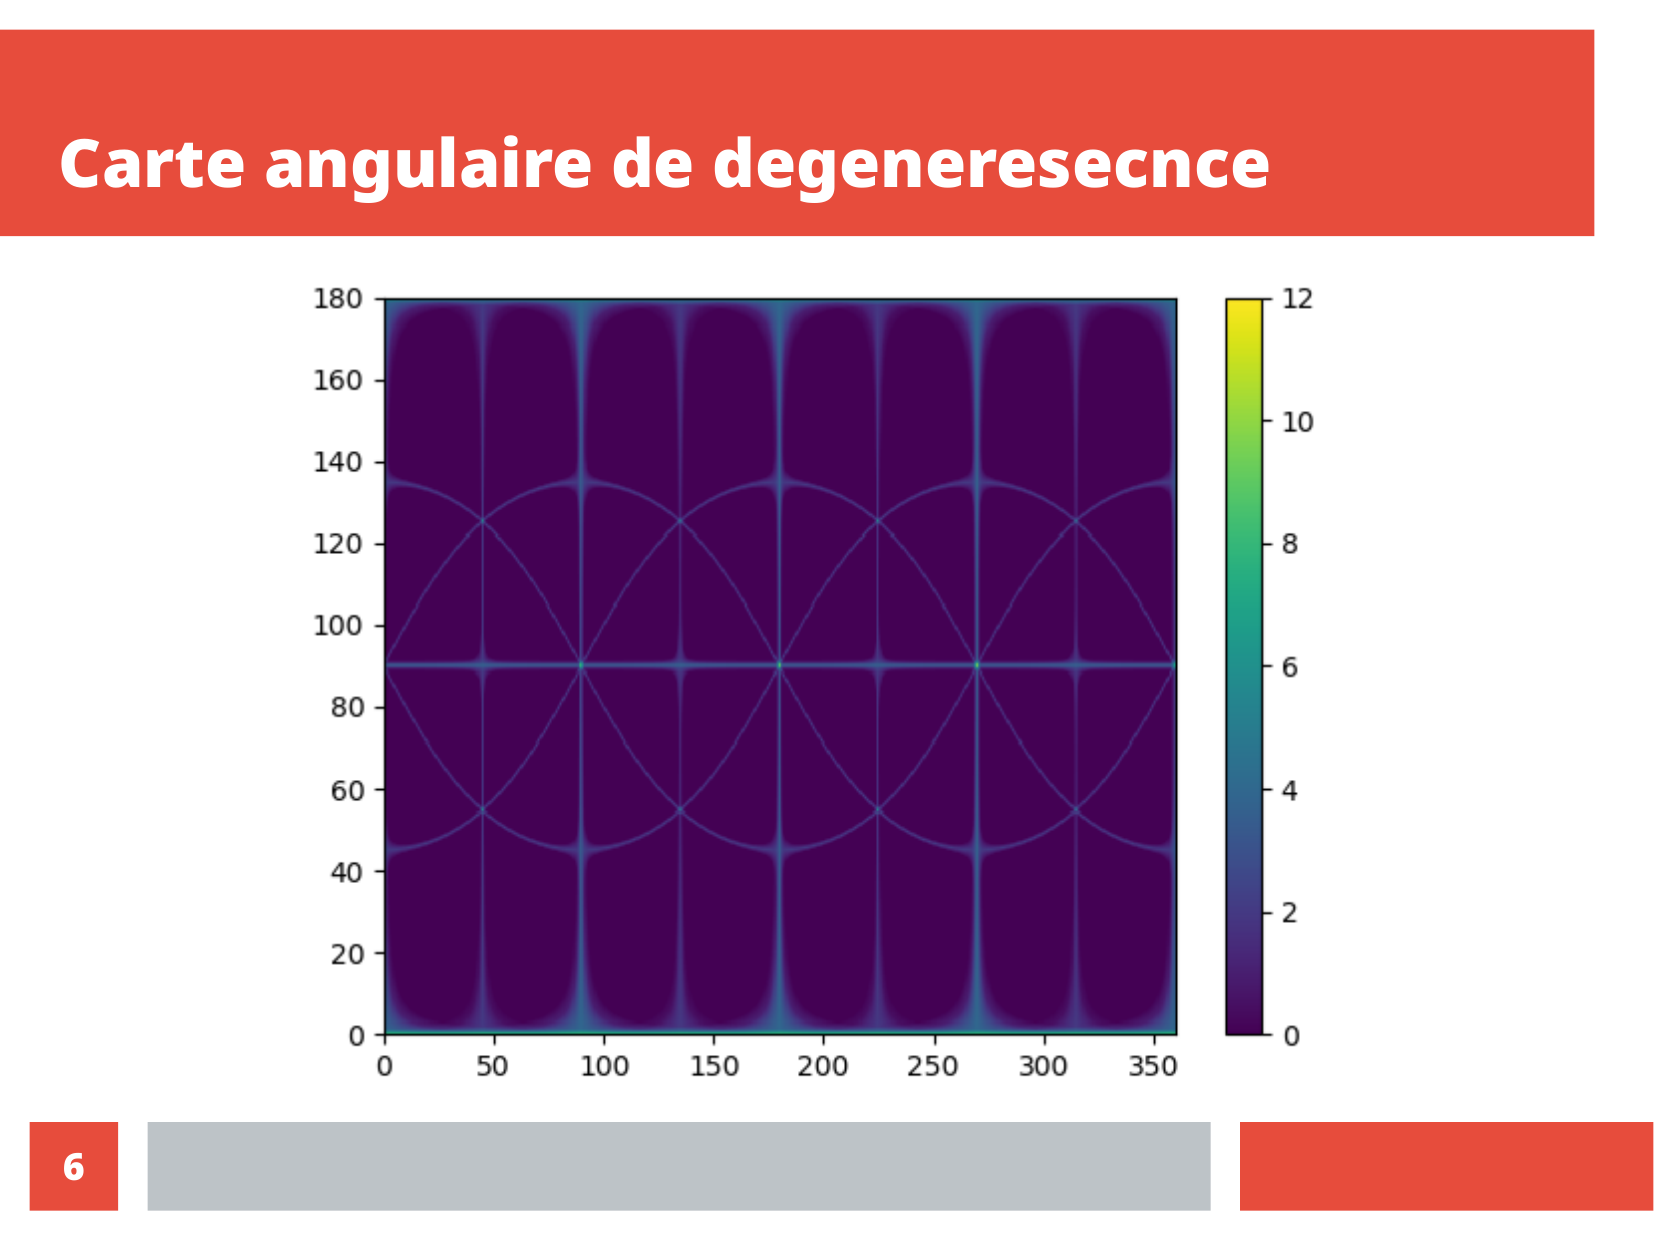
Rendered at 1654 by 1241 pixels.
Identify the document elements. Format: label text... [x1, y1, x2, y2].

title Carte angulaire de degeneresecnce [59, 59, 1595, 207]
picture [225, 263, 1501, 1095]
